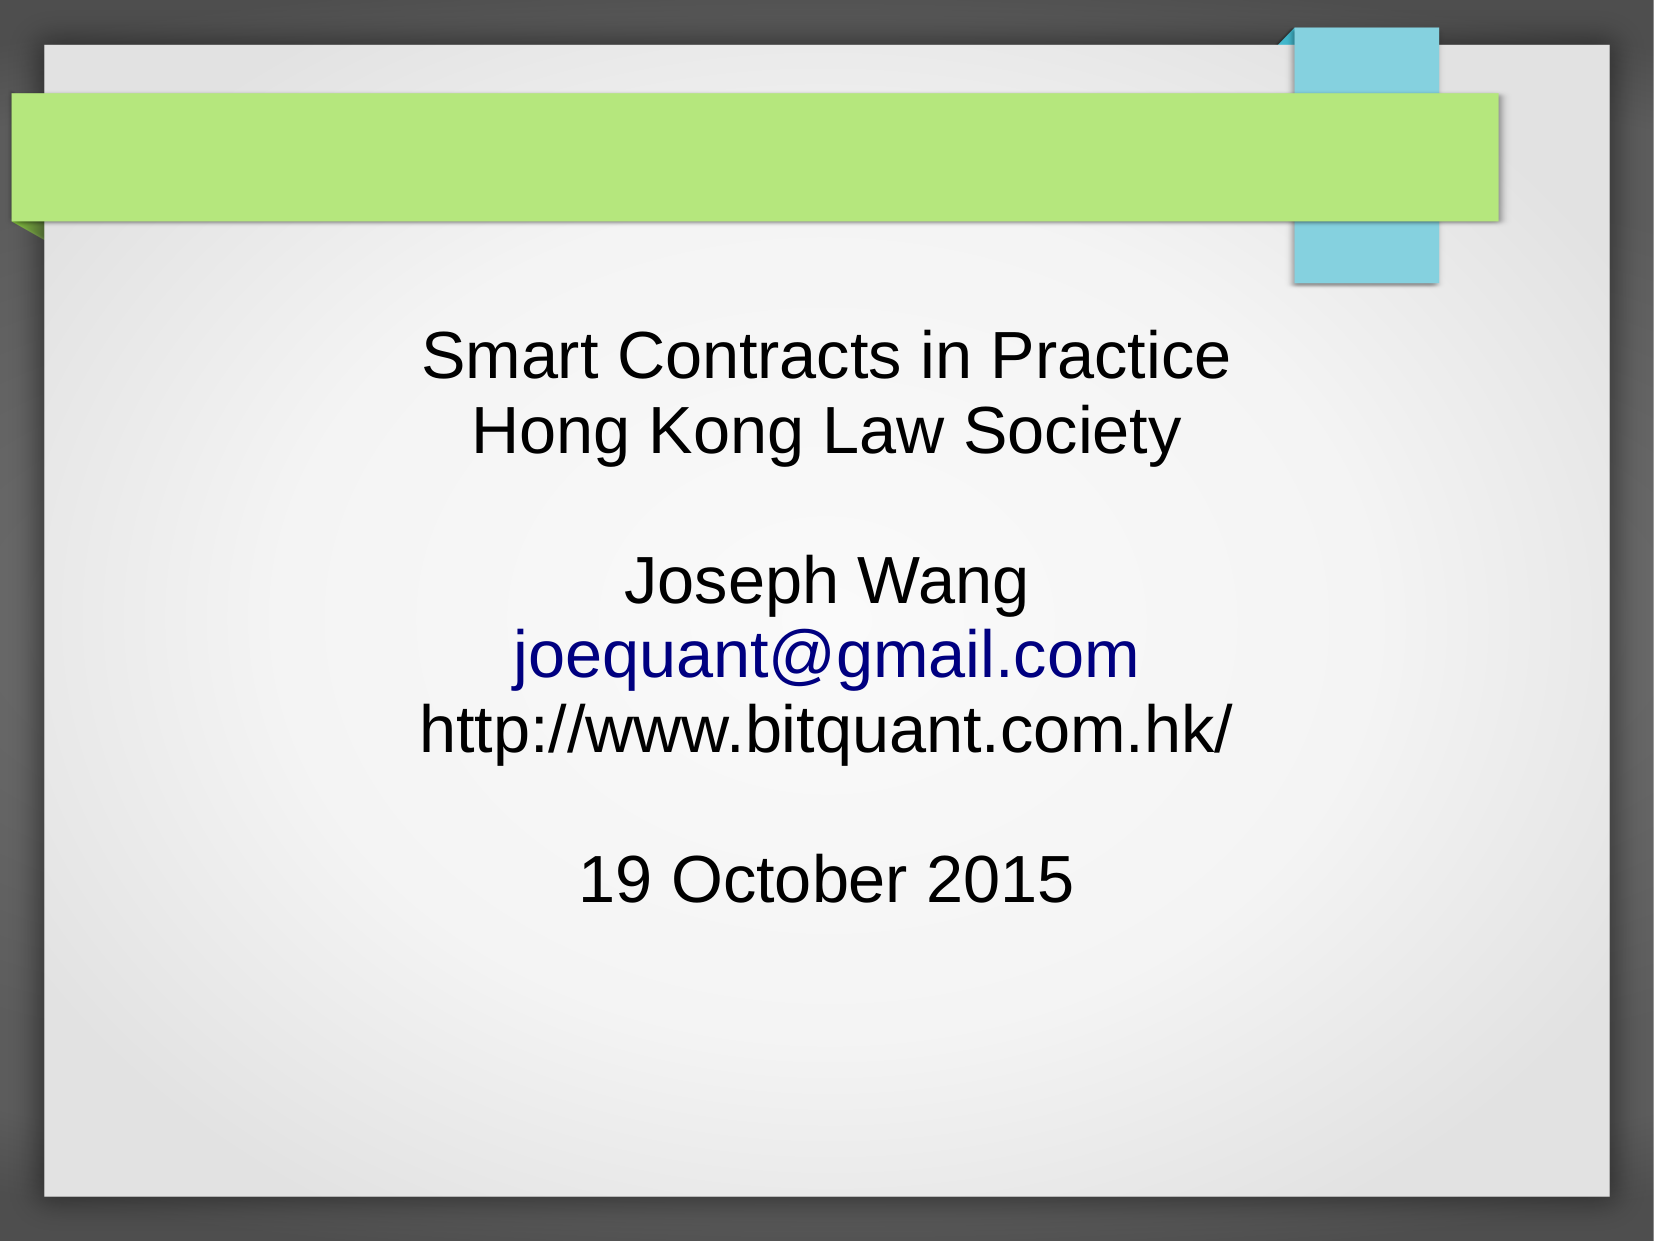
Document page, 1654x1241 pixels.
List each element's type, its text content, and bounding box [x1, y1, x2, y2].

subtitle Smart Contracts in Practice Hong Kong Law Society Joseph Wang joequant@gmail.com http://www.bitquant.com.hk/ 19 October 2015 [82, 295, 1571, 1015]
picture [0, 0, 1654, 1241]
